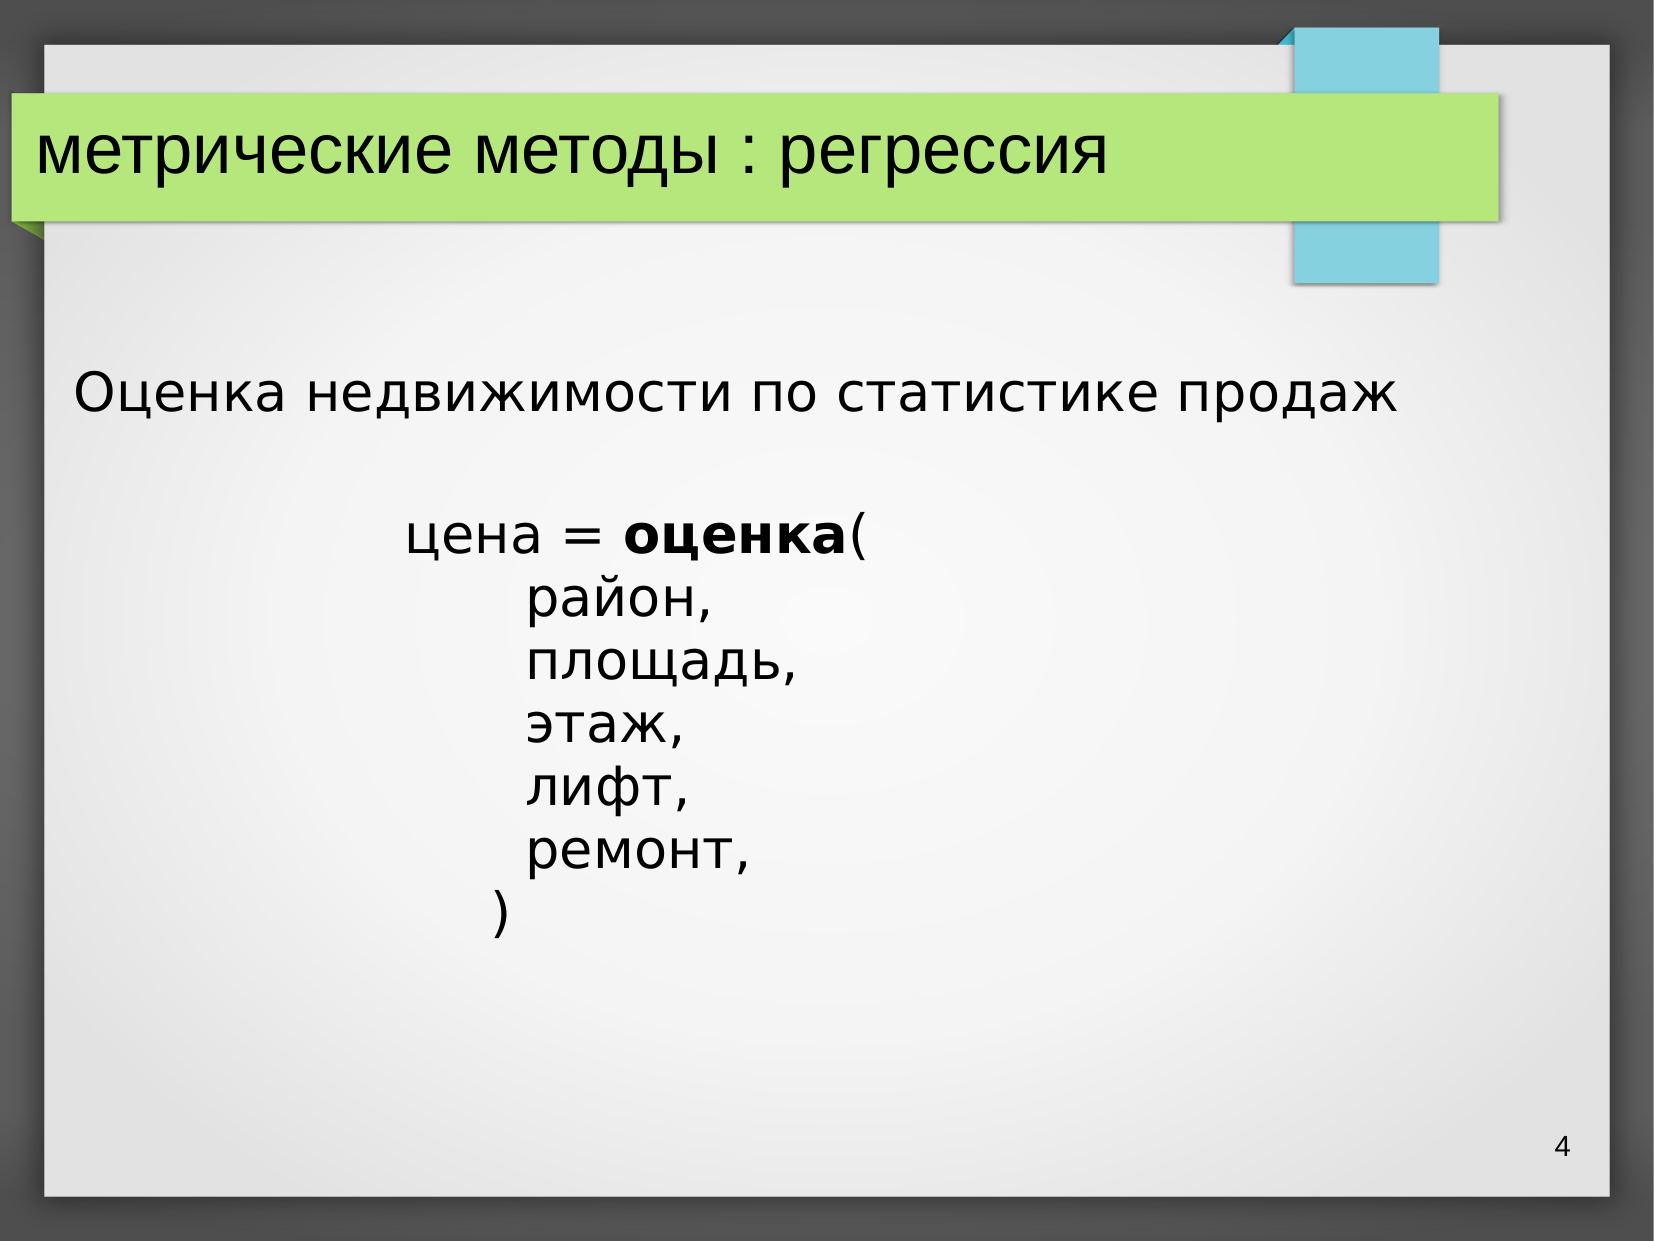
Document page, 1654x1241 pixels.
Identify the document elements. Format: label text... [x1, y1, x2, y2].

picture [0, 0, 1654, 1241]
title метрические методы : регрессия [35, 108, 1170, 190]
text_box Оценка недвижимости по статистике продаж [59, 354, 1571, 436]
text_box цена = оценка( район, площадь, этаж, лифт, ремонт, ) [389, 496, 934, 993]
